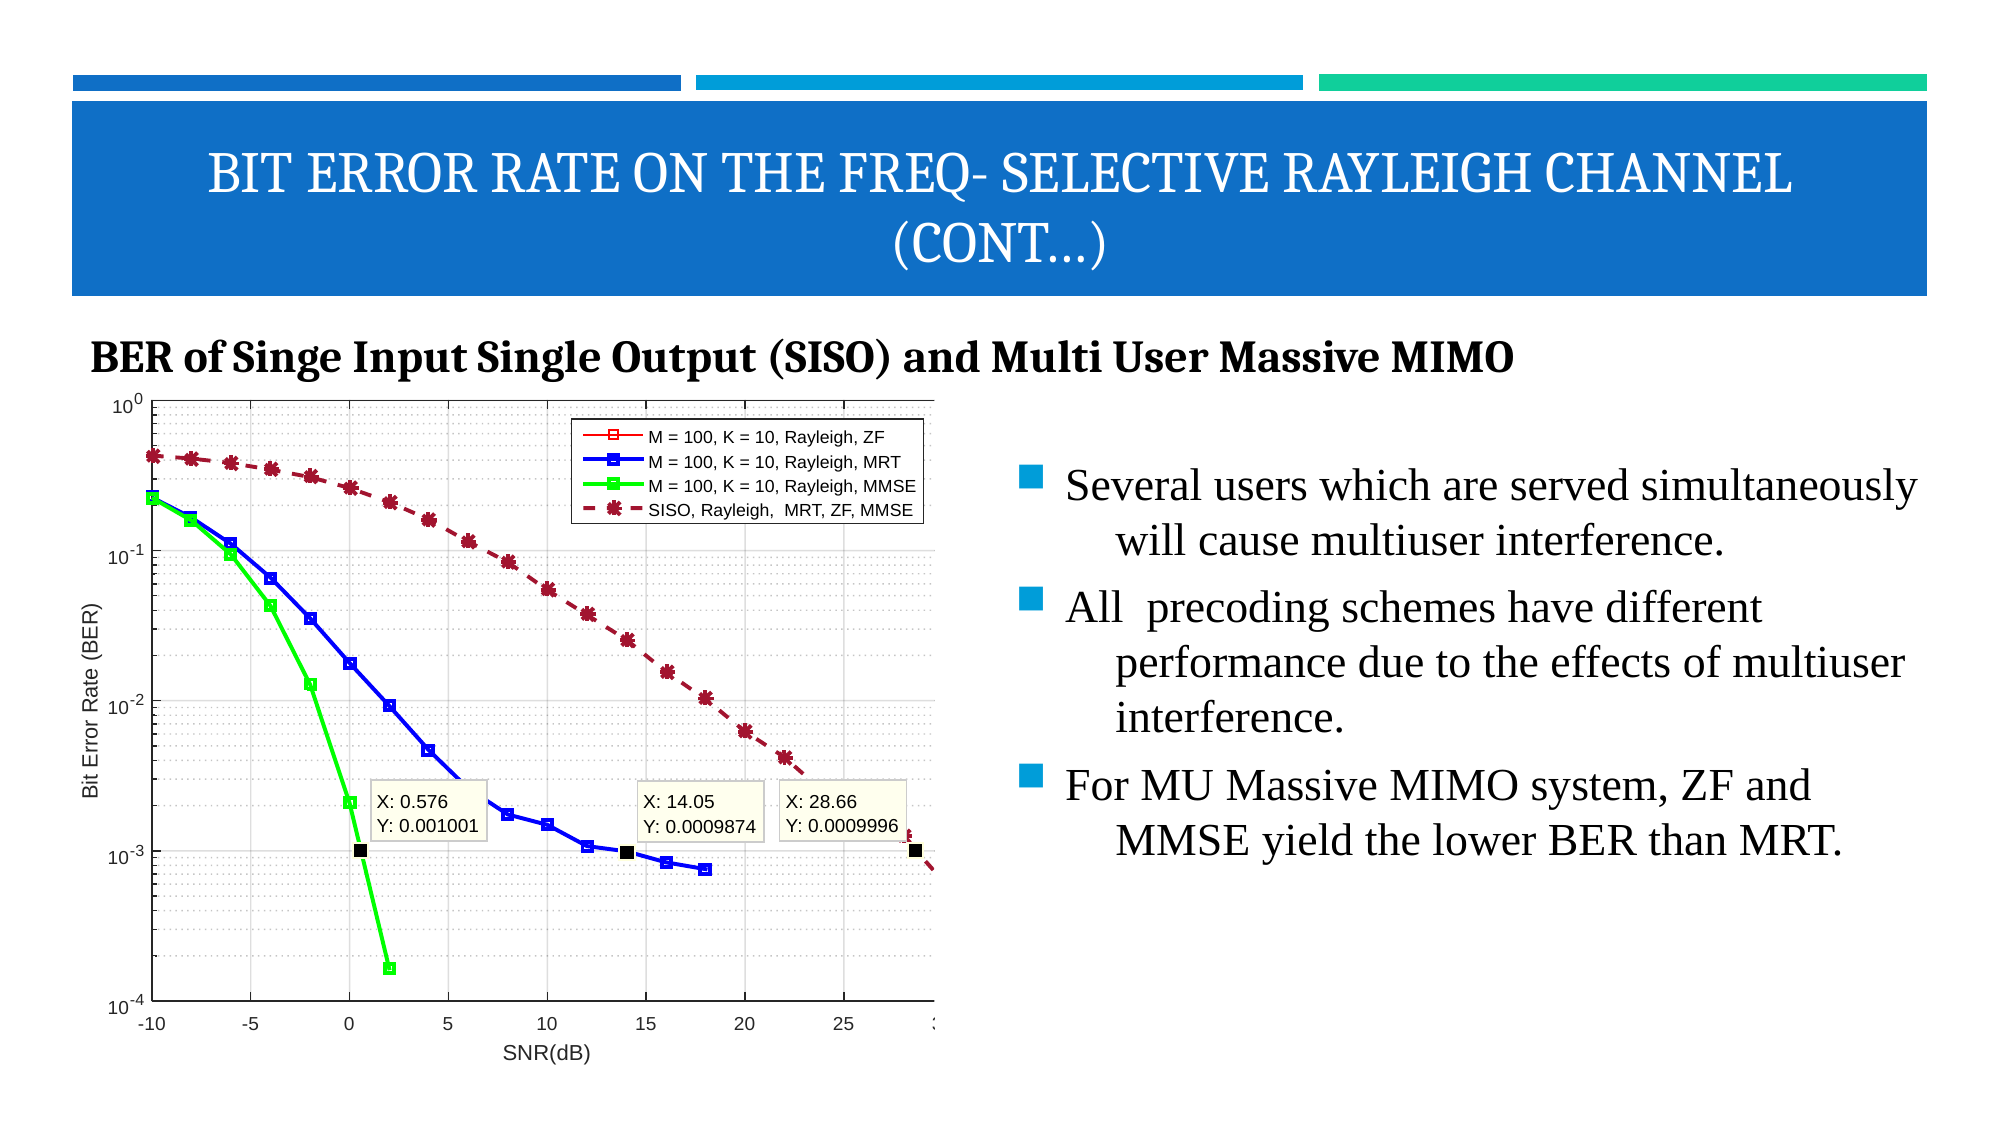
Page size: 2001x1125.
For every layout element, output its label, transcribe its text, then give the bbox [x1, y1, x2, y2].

title Bit error rate ON THE FREQ- SELECTIVE RAYLEIGH CHANNEL (CONT…) [95, 115, 1905, 282]
picture [56, 381, 935, 1081]
text_box BER of Singe Input Single Output (SISO) and Multi User Massive MIMO [75, 319, 1574, 391]
list Several users which are served simultaneously will cause multiuser interference. All precoding schemes have different performance due to the effects of multiuser interference. For MU Massive MIMO system, ZF and MMSE yield the lower BER than MRT. [999, 357, 1972, 962]
